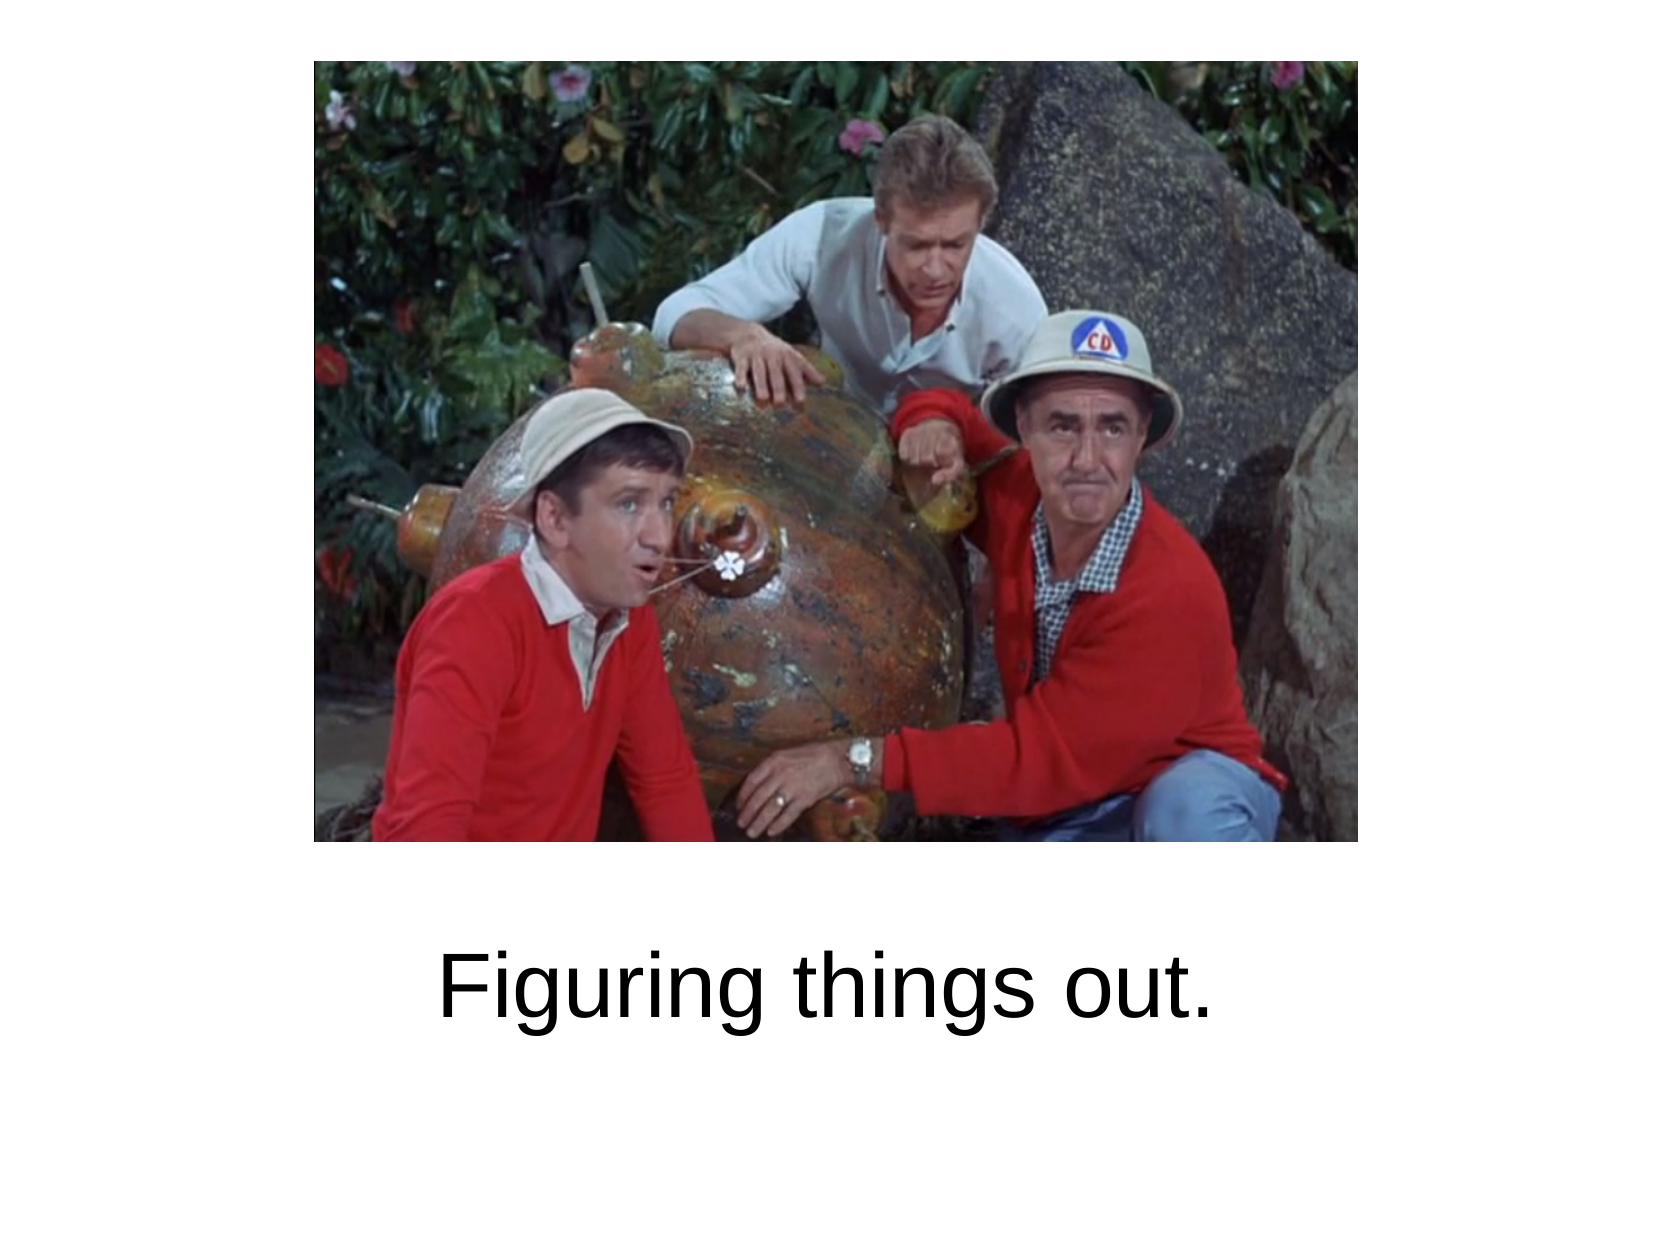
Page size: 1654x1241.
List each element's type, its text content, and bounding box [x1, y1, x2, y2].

title Figuring things out. [82, 882, 1571, 1090]
picture [314, 61, 1358, 842]
